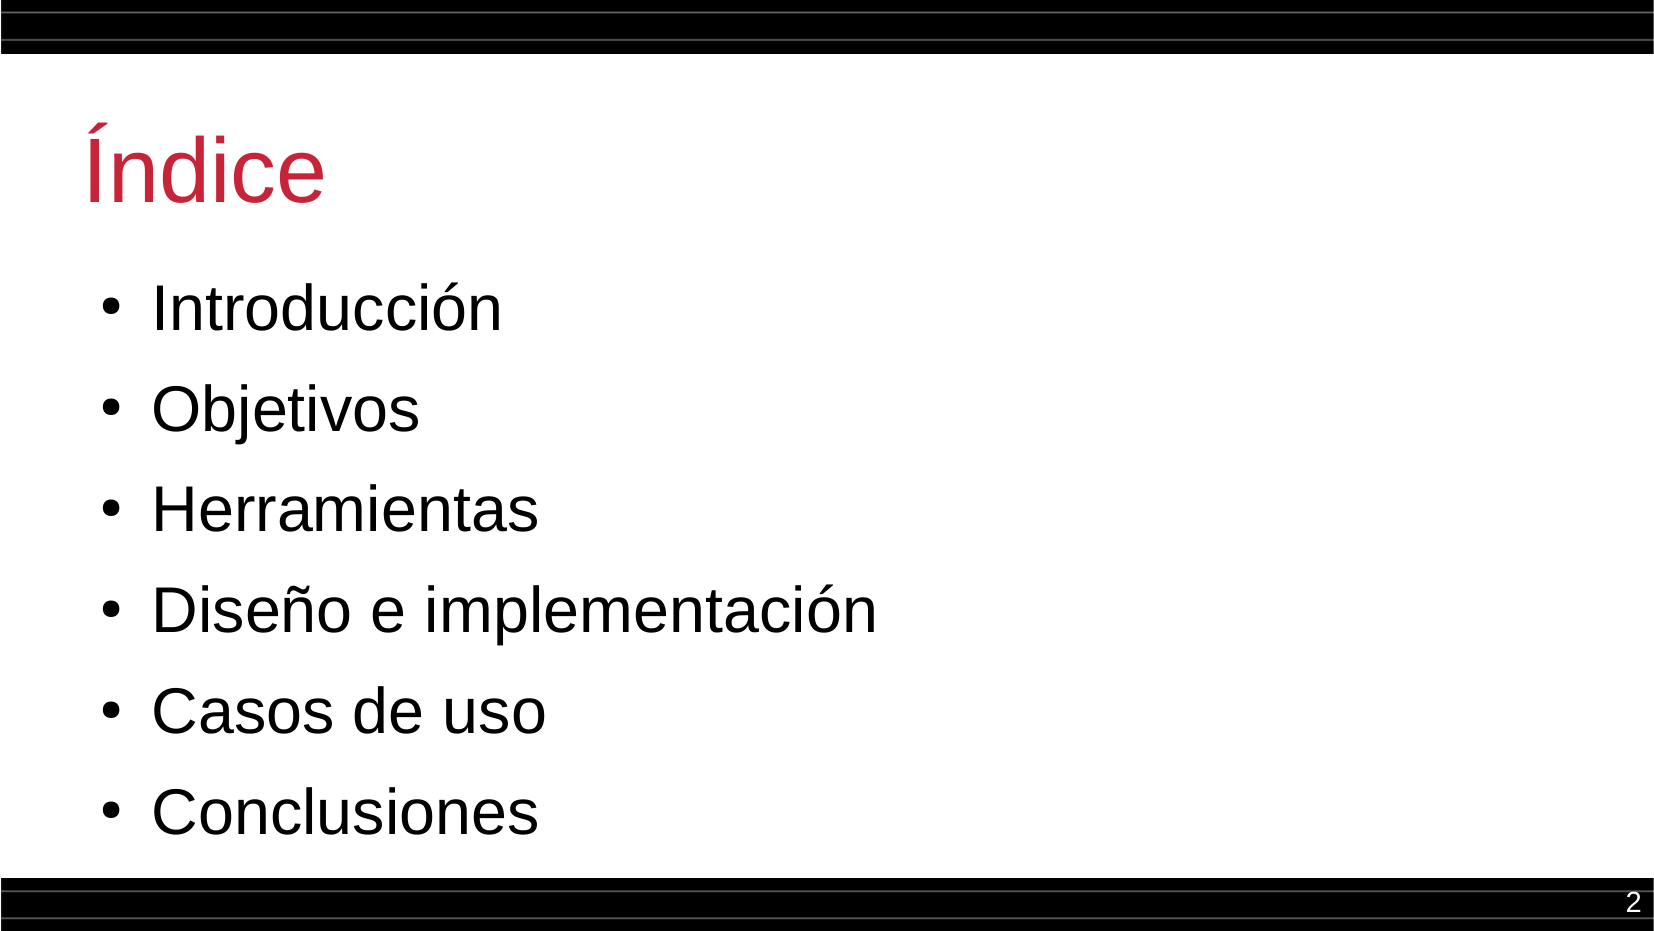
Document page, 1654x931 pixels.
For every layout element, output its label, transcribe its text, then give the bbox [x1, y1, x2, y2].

picture [1, 0, 1654, 54]
title Índice [82, 92, 1571, 249]
list Introducción Objetivos Herramientas Diseño e implementación Casos de uso Conclusiones [82, 271, 1571, 851]
picture [1, 878, 1654, 931]
